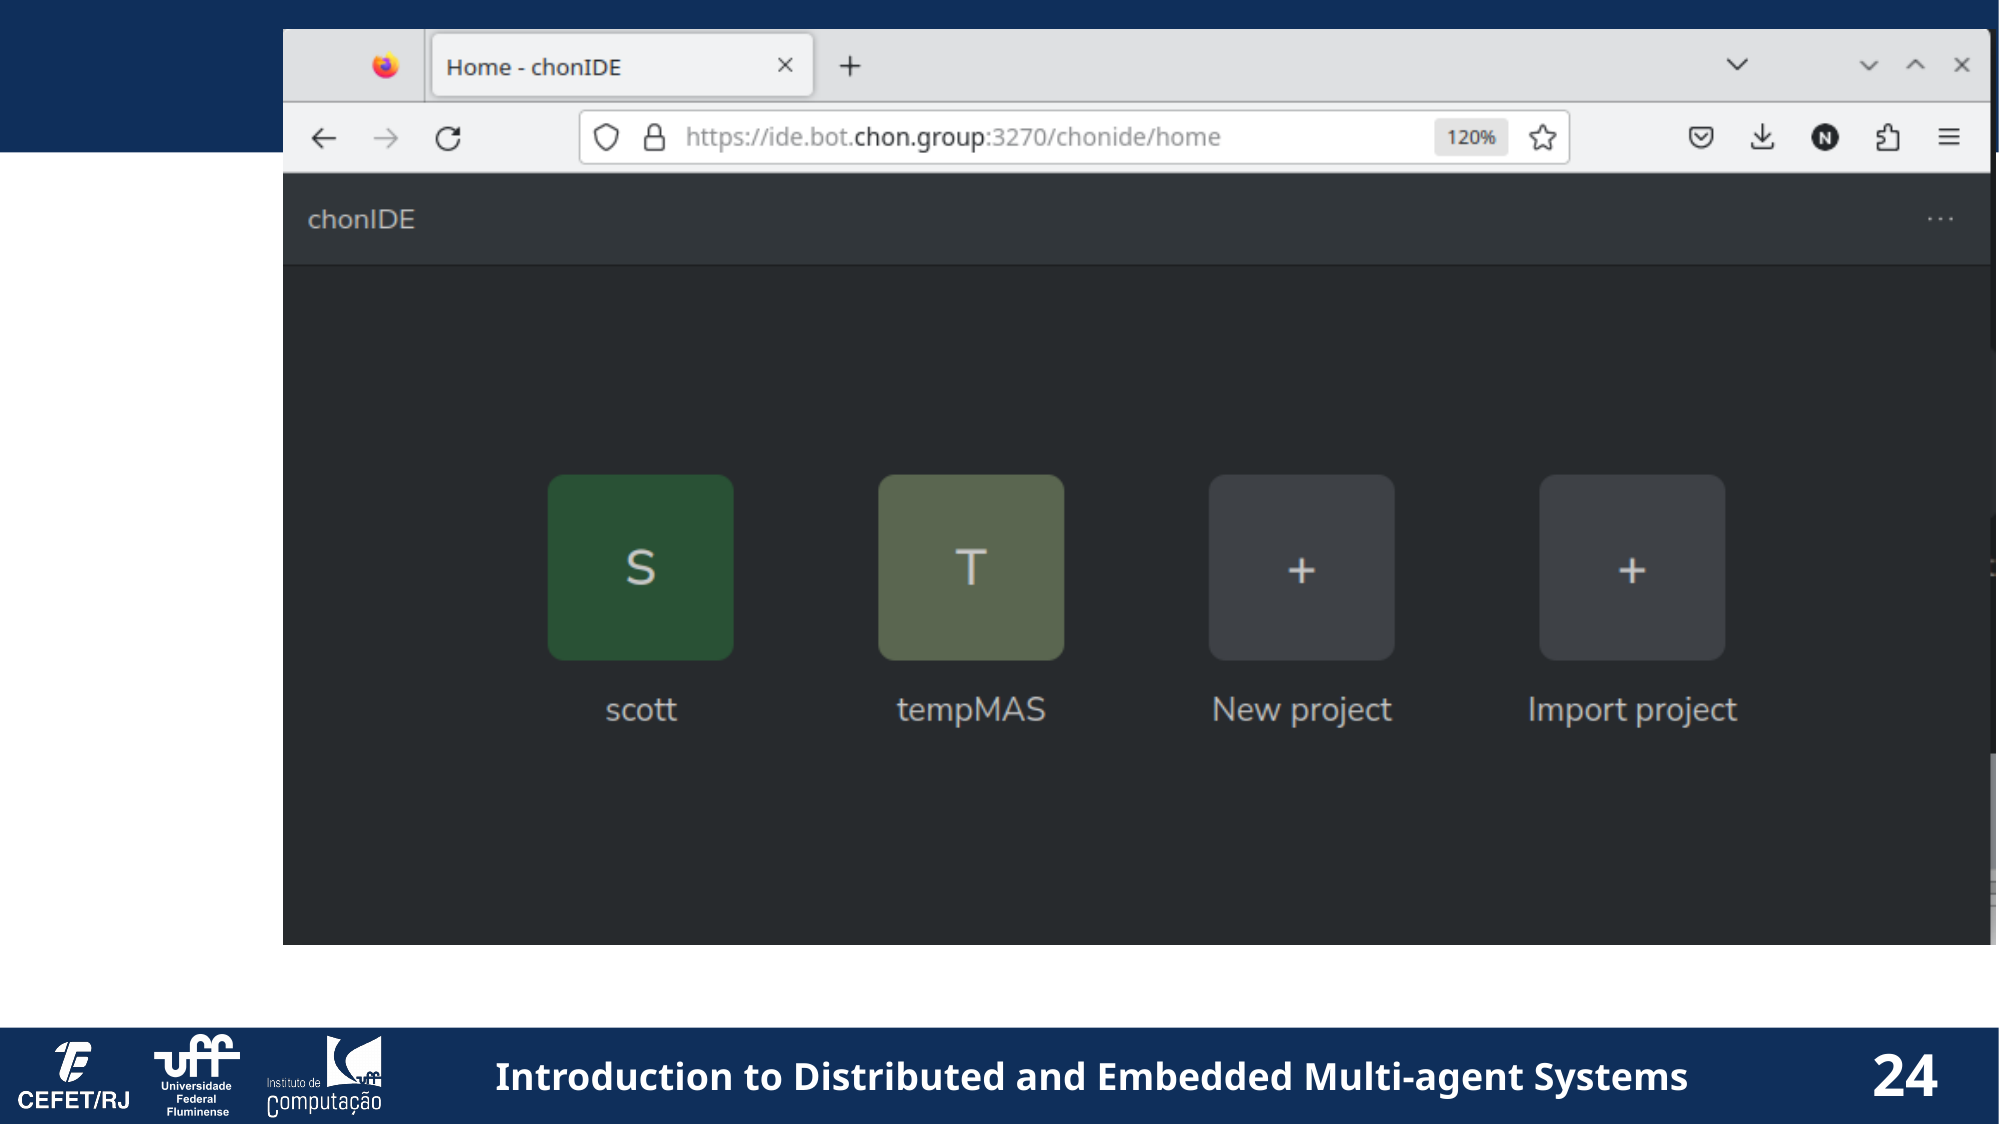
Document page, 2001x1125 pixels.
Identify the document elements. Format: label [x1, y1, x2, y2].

picture [153, 1033, 241, 1121]
picture [265, 1033, 383, 1118]
picture [18, 1021, 129, 1125]
picture [283, 29, 1996, 945]
